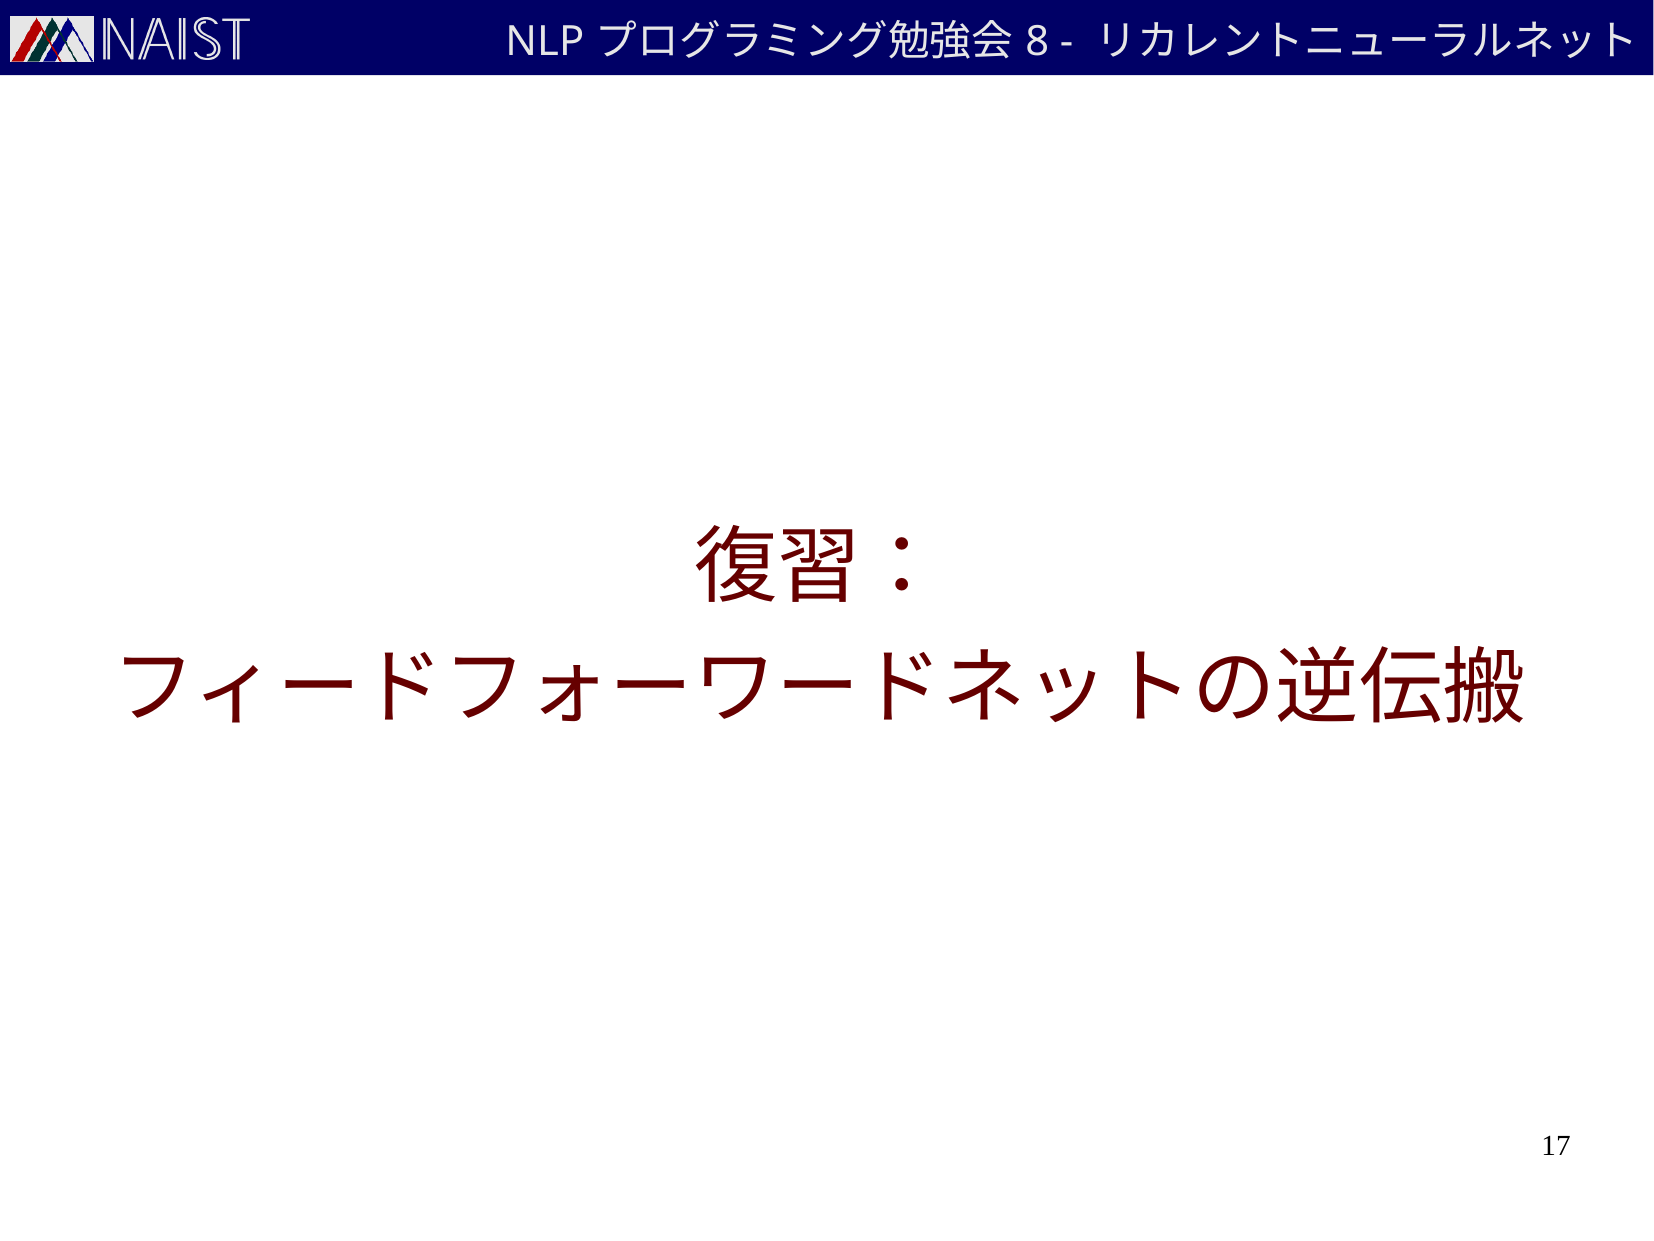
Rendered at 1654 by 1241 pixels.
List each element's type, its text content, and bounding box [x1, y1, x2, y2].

picture [102, 17, 251, 60]
title 復習： フィードフォーワードネットの逆伝搬 [75, 524, 1564, 716]
picture [10, 16, 94, 62]
